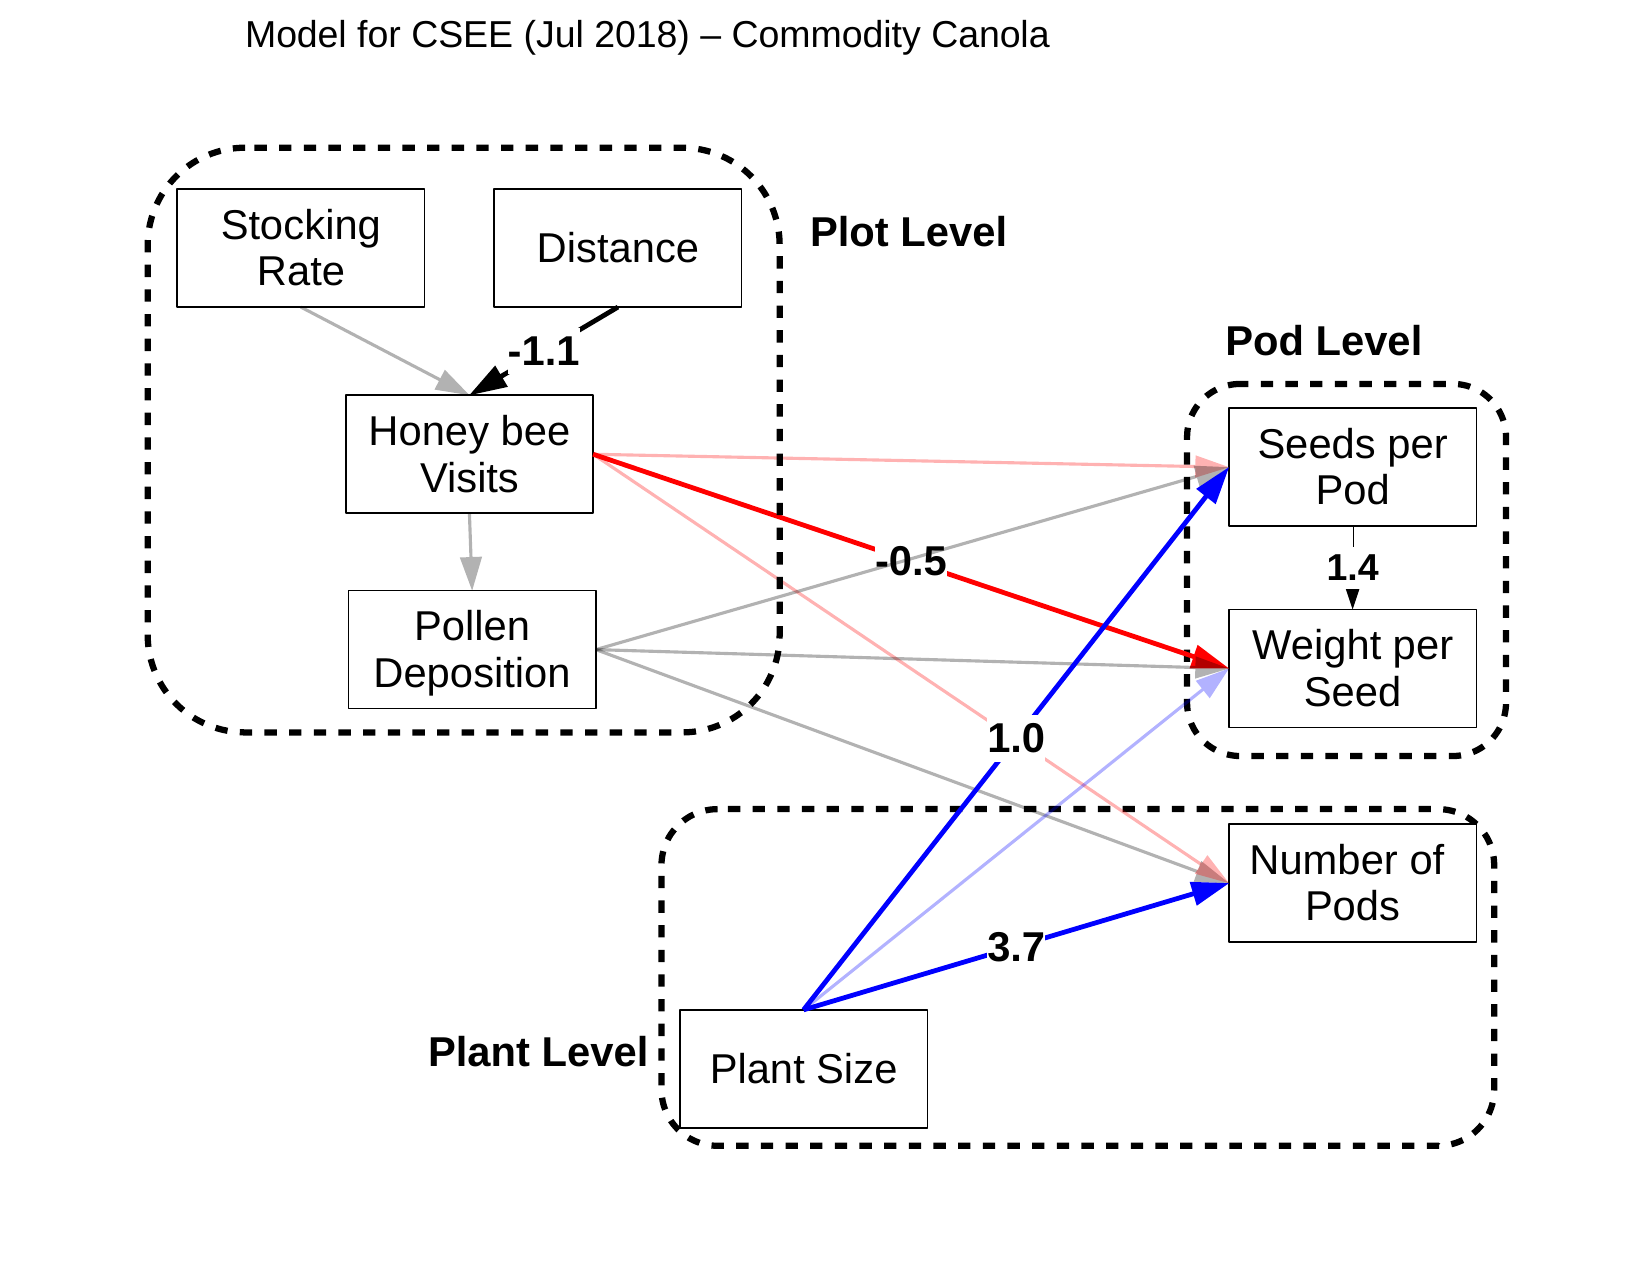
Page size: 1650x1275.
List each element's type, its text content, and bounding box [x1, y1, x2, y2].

text_box Seeds per Pod [1228, 408, 1477, 527]
text_box Pod Level [1210, 310, 1461, 373]
text_box Model for CSEE (Jul 2018) – Commodity Canola [230, 6, 1099, 105]
text_box Weight per Seed [1228, 609, 1477, 728]
text_box Plant Size [679, 1009, 928, 1128]
text_box Honey bee Visits [345, 395, 594, 514]
text_box Plant Level [413, 1021, 727, 1130]
text_box Number of Pods [1228, 824, 1477, 943]
text_box Pollen Deposition [348, 590, 596, 709]
text_box Plot Level [795, 200, 1046, 263]
text_box Distance [494, 188, 742, 308]
text_box Stocking Rate [177, 188, 425, 308]
